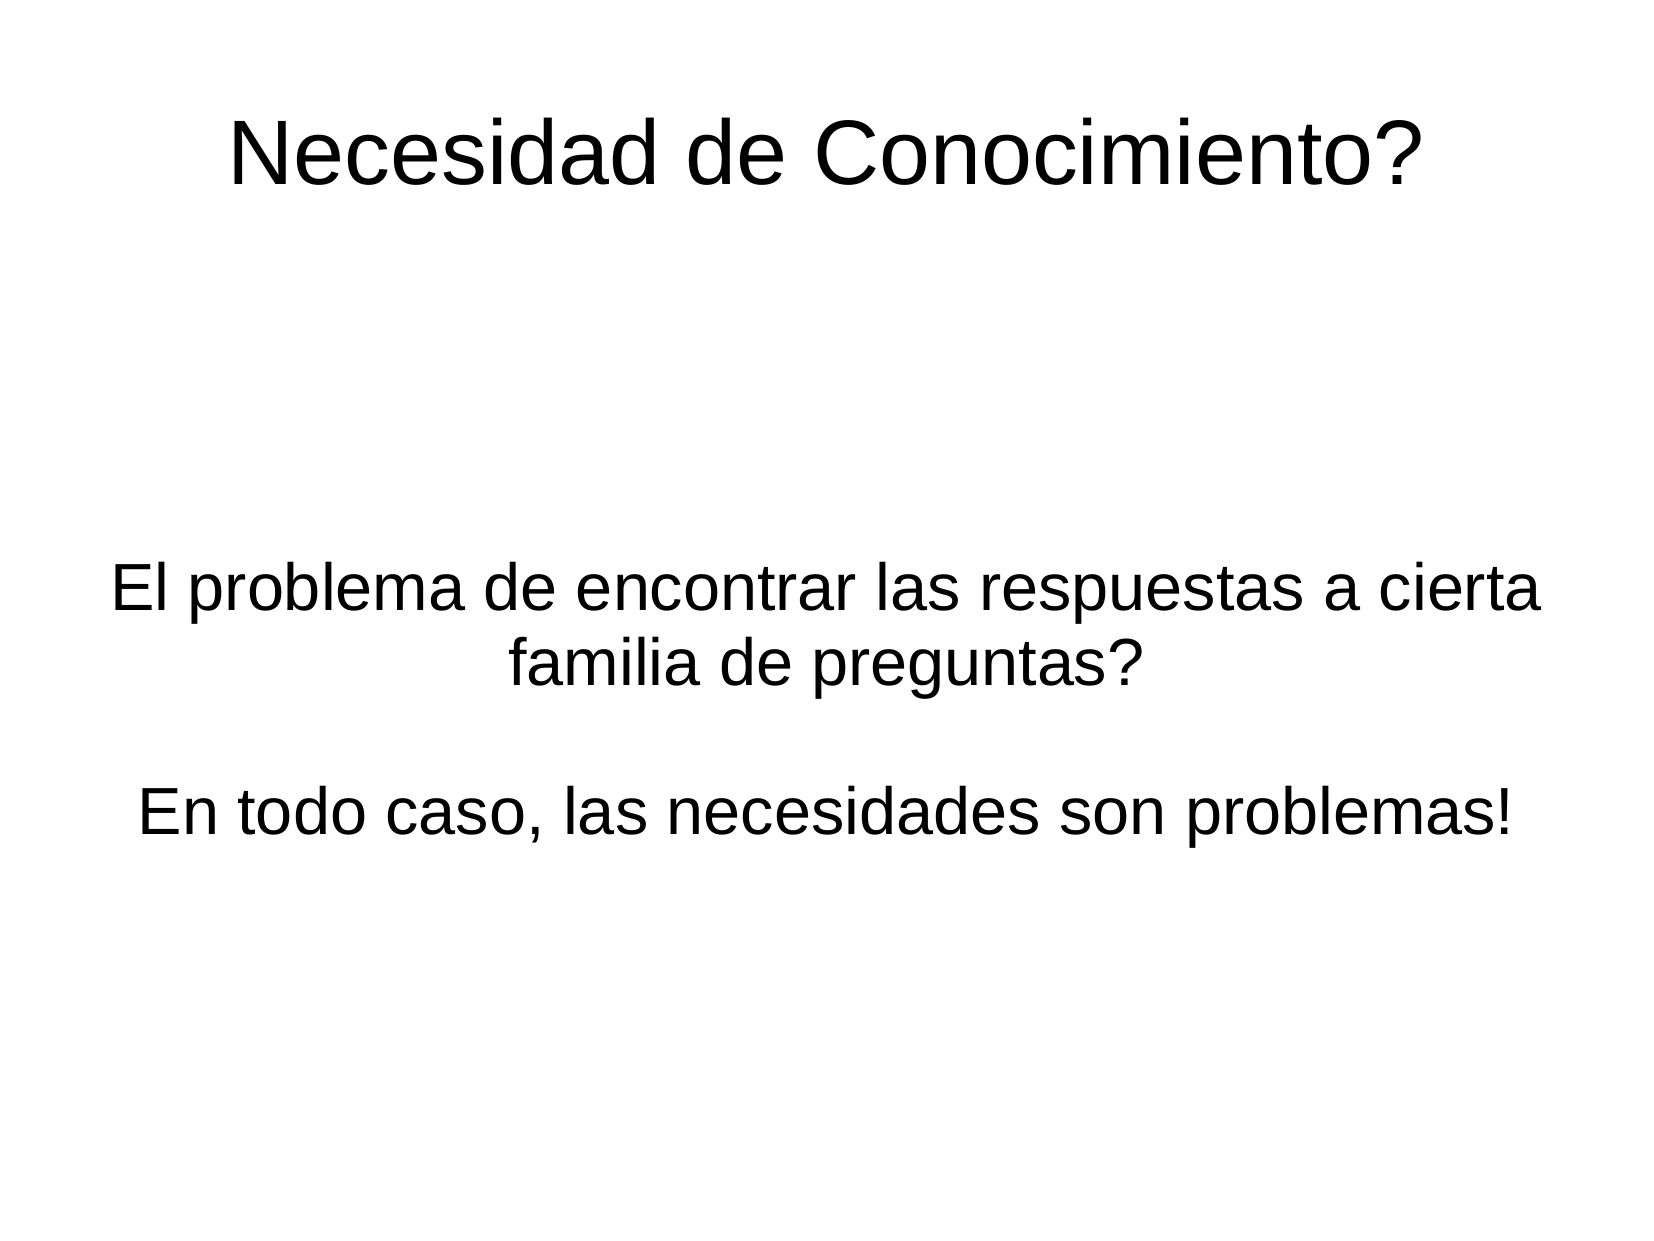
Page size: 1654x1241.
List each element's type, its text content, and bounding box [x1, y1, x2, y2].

title Necesidad de Conocimiento? [82, 49, 1571, 257]
subtitle El problema de encontrar las respuestas a cierta familia de preguntas? En todo caso, las necesidades son problemas! [82, 290, 1571, 1109]
